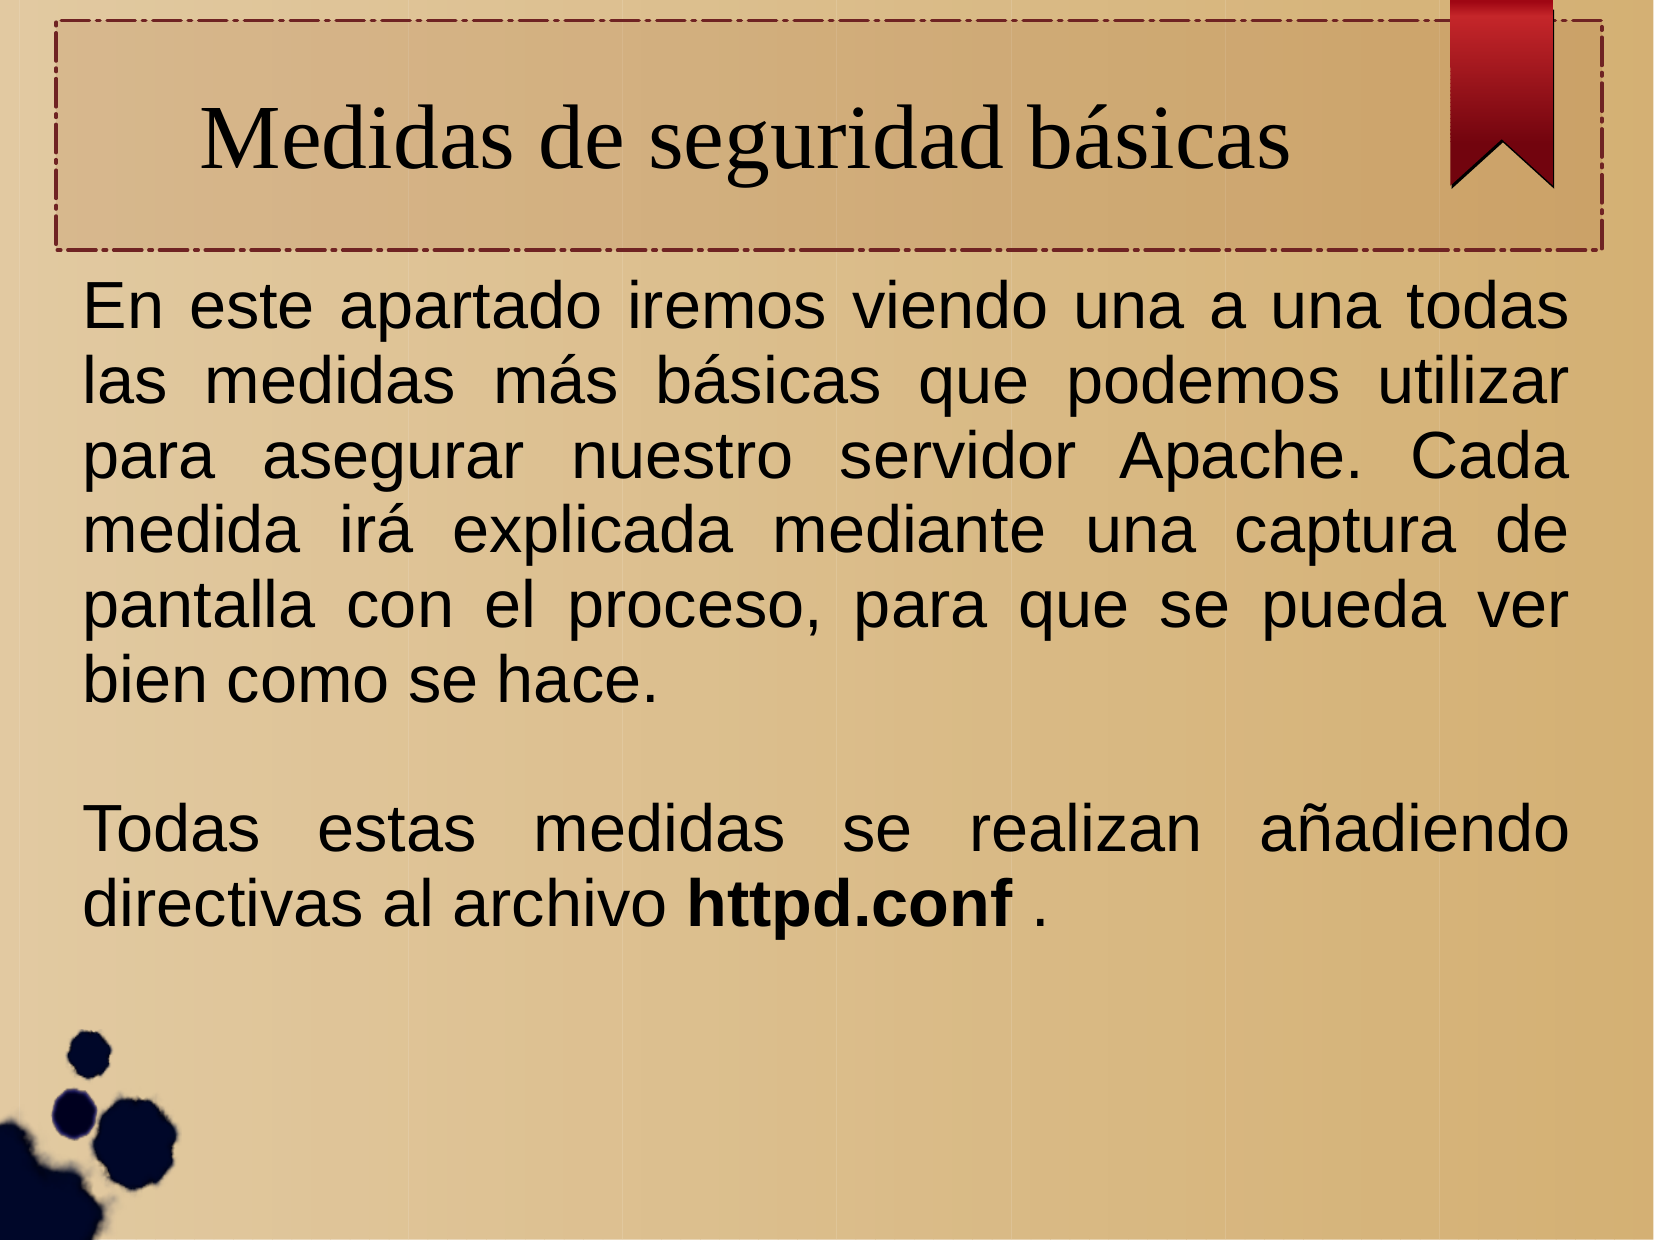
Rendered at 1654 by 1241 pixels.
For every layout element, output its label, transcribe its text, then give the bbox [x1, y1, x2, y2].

title Medidas de seguridad básicas [82, 47, 1412, 229]
subtitle En este apartado iremos viendo una a una todas las medidas más básicas que podemos utilizar para asegurar nuestro servidor Apache. Cada medida irá explicada mediante una captura de pantalla con el proceso, para que se pueda ver bien como se hace. Todas estas medidas se realizan añadiendo directivas al archivo httpd.conf . [82, 268, 1571, 1016]
